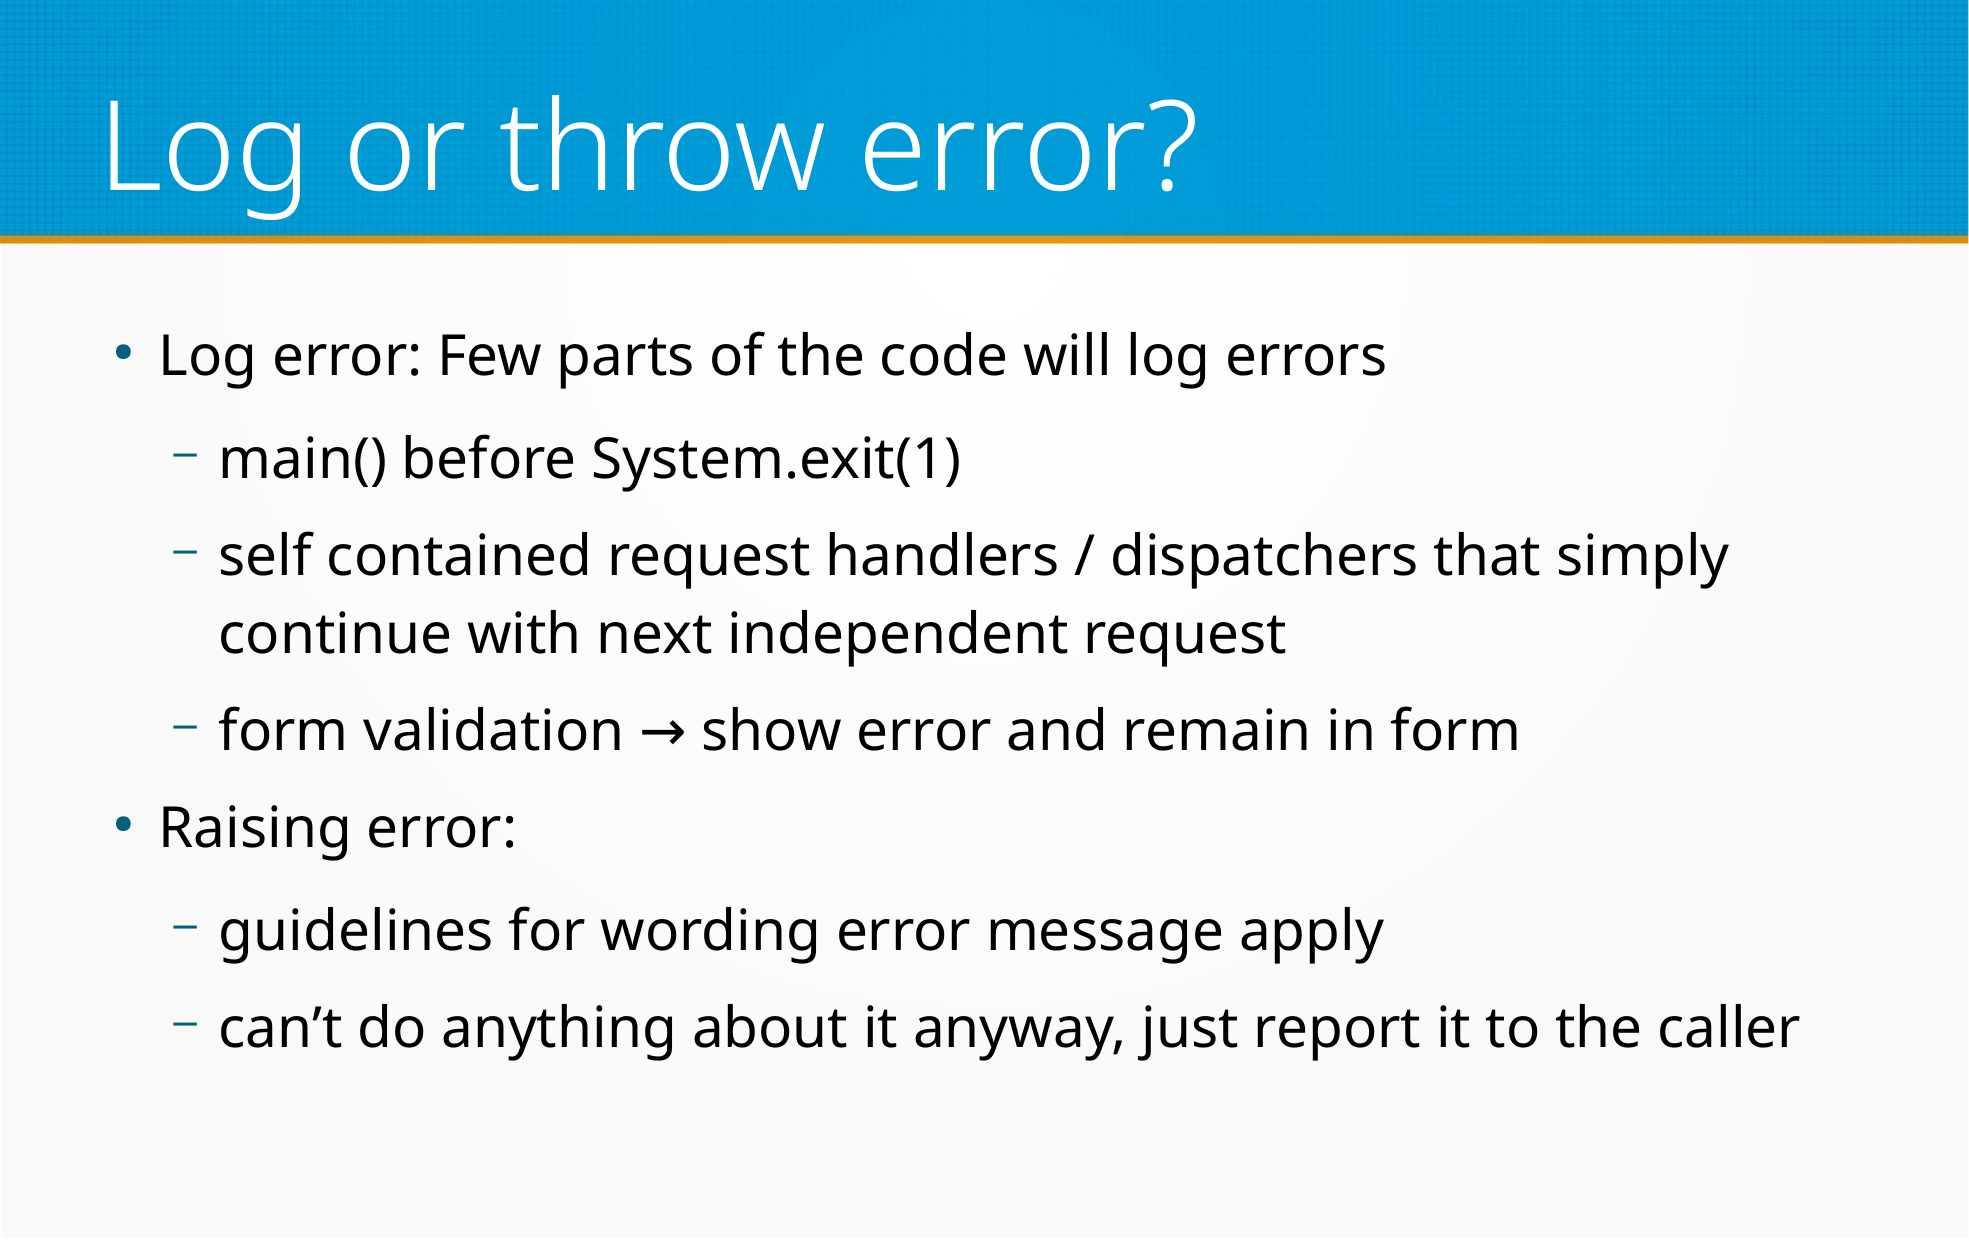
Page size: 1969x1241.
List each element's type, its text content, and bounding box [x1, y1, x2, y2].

title Log or throw error? [98, 19, 1870, 227]
list Log error: Few parts of the code will log errors main() before System.exit(1) self contained request handlers / dispatchers that simply continue with next independent request form validation → show error and remain in form Raising error: guidelines for wording error message apply can’t do anything about it anyway, just report it to the caller [98, 315, 1861, 1081]
picture [0, 233, 1969, 1241]
